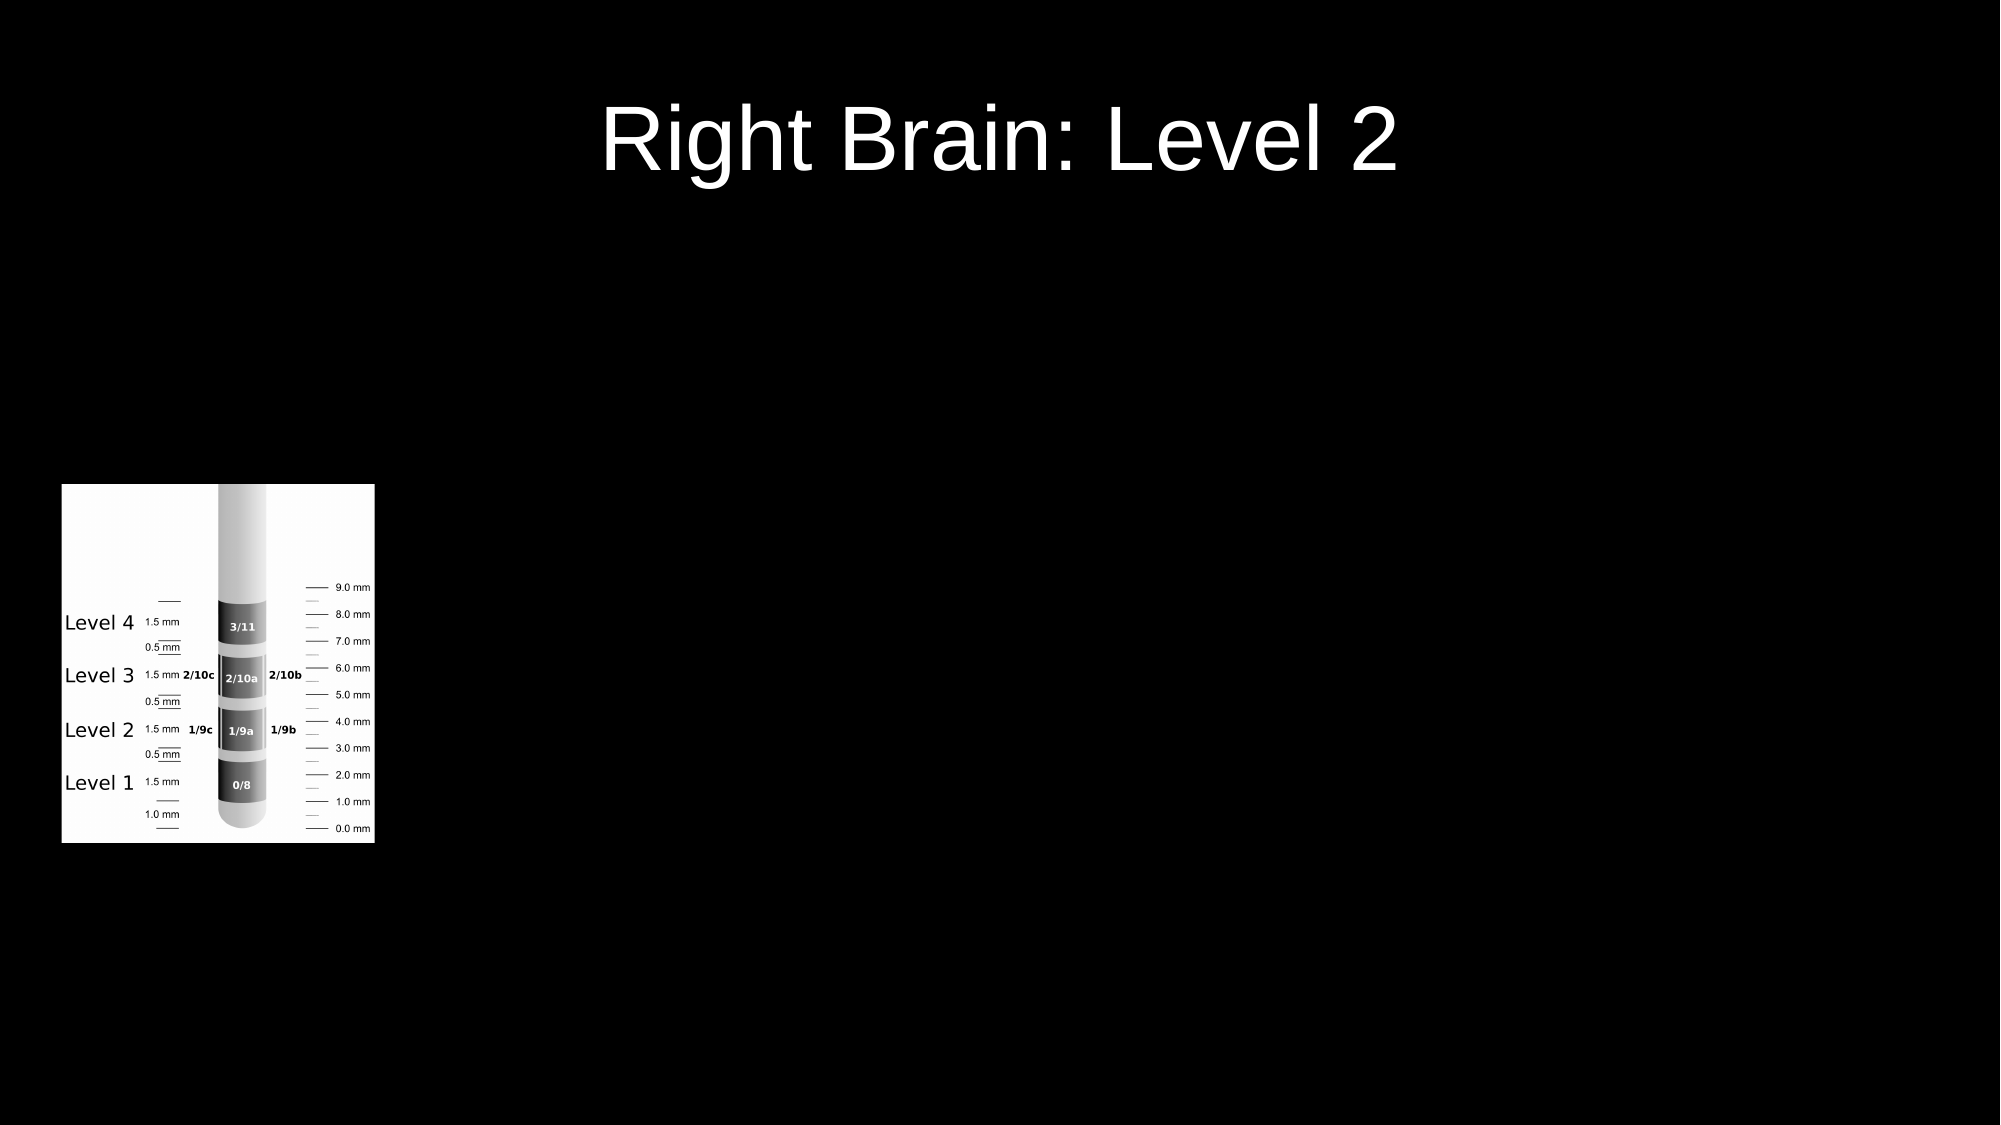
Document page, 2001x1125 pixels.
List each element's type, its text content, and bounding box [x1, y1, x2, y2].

title Right Brain: Level 2 [99, 44, 1900, 233]
picture [61, 484, 375, 843]
